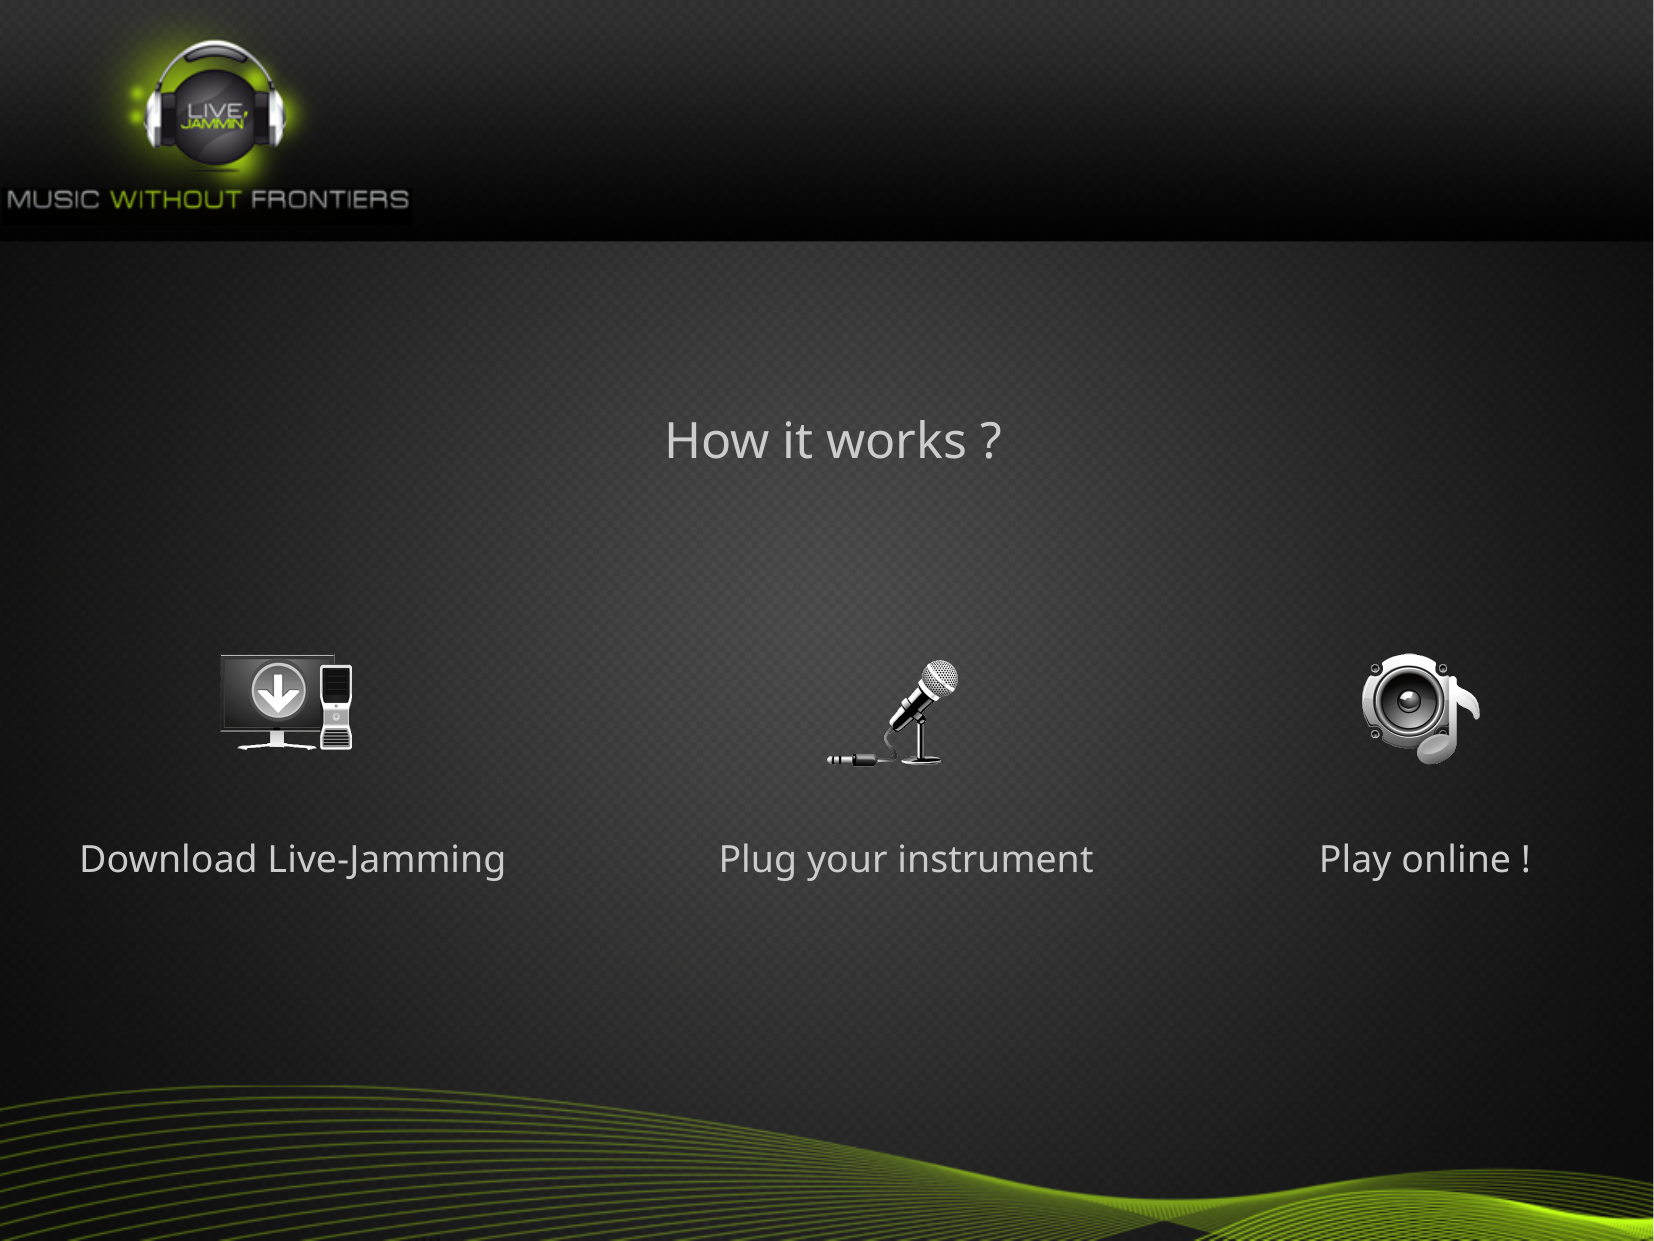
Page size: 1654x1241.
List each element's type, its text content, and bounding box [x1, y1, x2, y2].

picture [0, 0, 1654, 1241]
text_box Plug your instrument [703, 825, 1108, 897]
text_box Play online ! [1304, 825, 1520, 897]
text_box Download Live-Jamming [64, 825, 512, 897]
text_box How it works ? [649, 397, 1049, 488]
